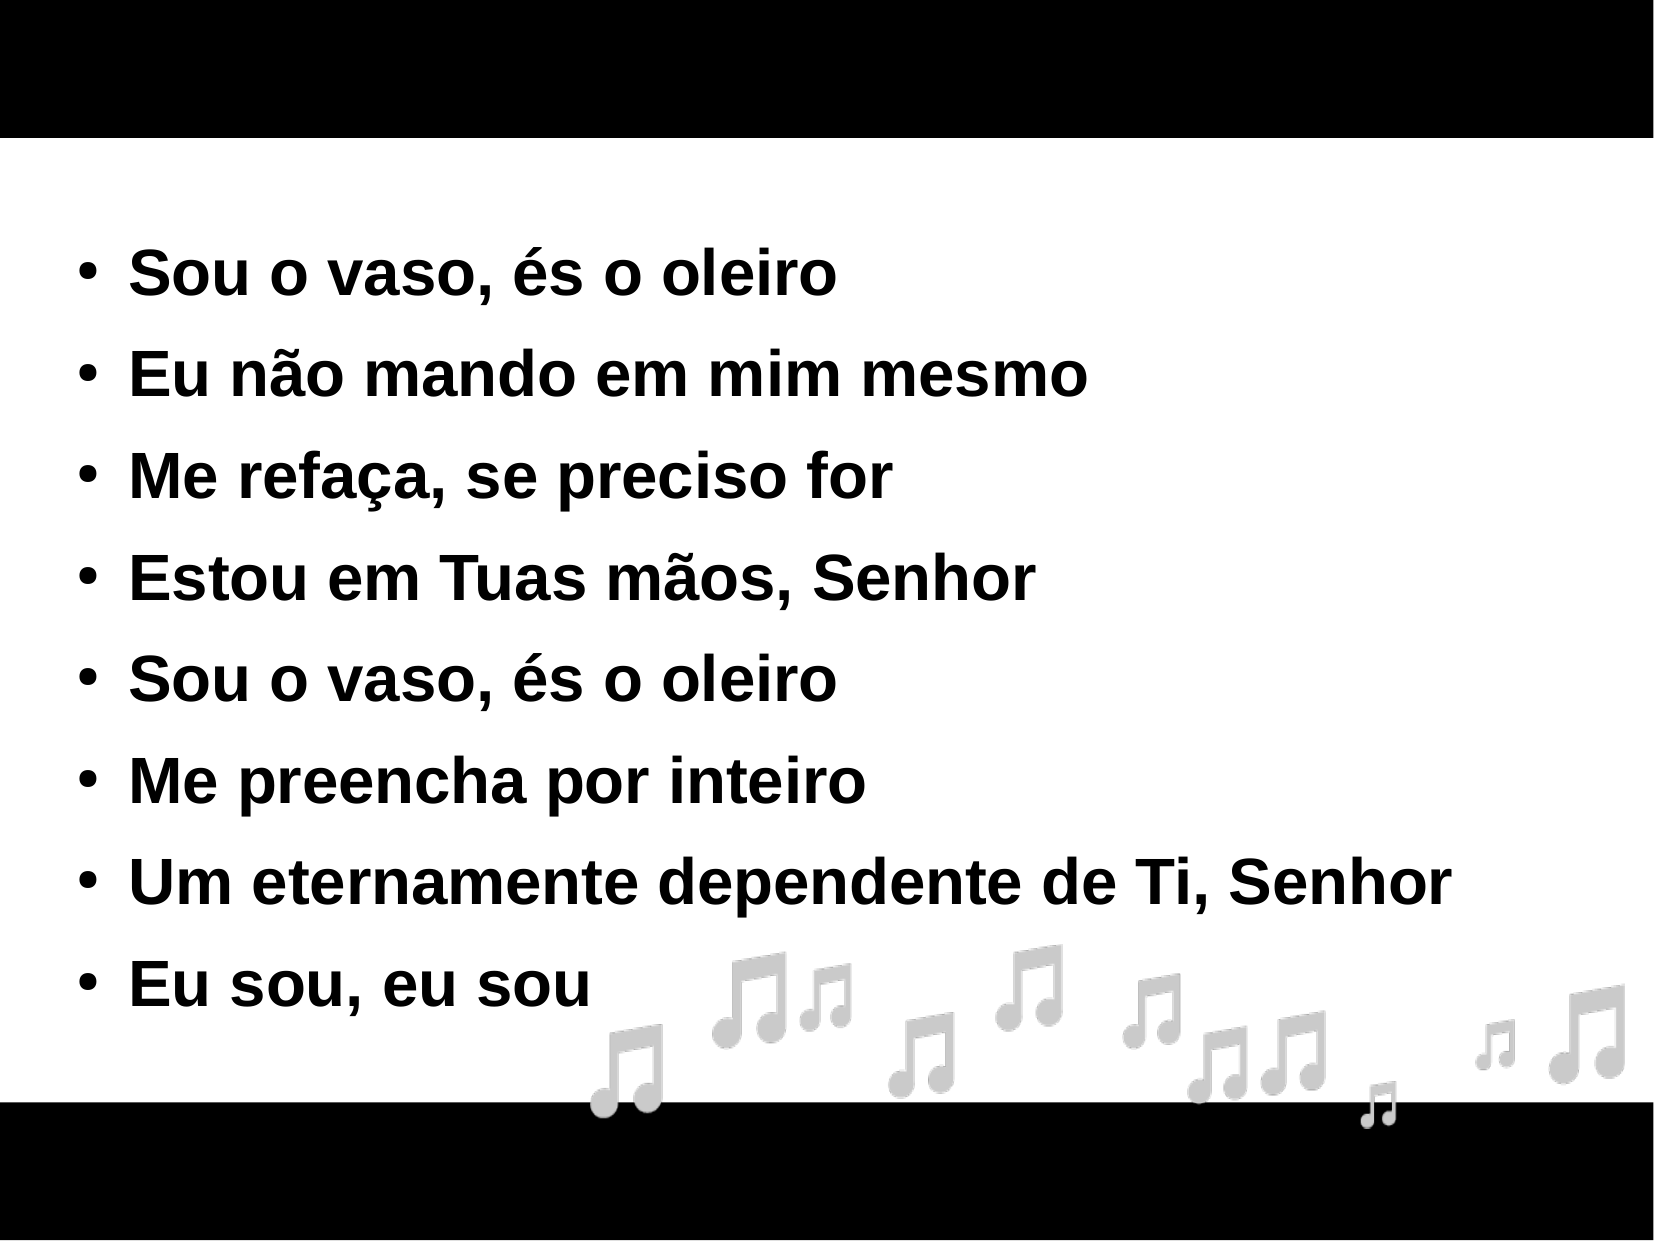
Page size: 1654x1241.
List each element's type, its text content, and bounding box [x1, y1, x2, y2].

list Sou o vaso, és o oleiro Eu não mando em mim mesmo Me refaça, se preciso for Estou em Tuas mãos, Senhor Sou o vaso, és o oleiro Me preencha por inteiro Um eternamente dependente de Ti, Senhor Eu sou, eu sou [59, 236, 1595, 1024]
